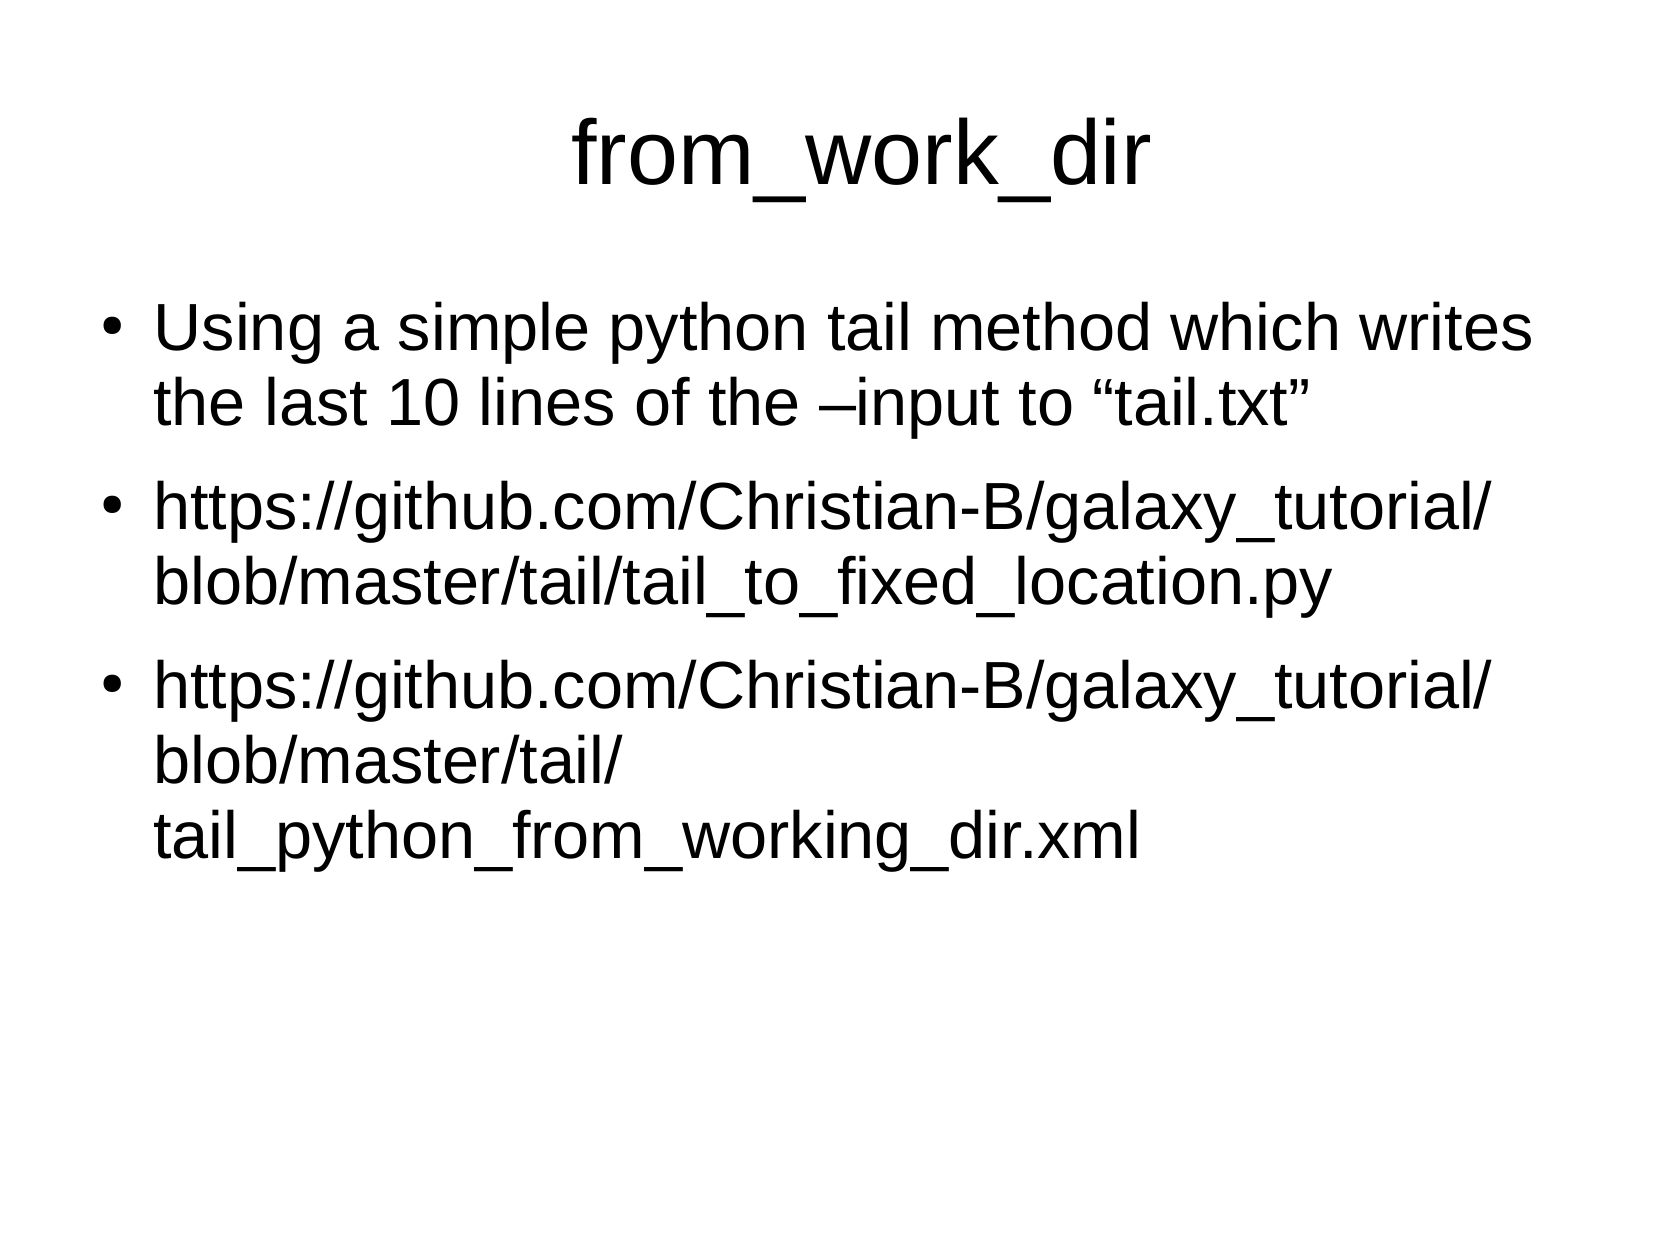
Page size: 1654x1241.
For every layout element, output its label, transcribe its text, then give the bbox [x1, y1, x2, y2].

title from_work_dir [82, 49, 1571, 257]
list Using a simple python tail method which writes the last 10 lines of the –input to “tail.txt” https://github.com/Christian-B/galaxy_tutorial/blob/master/tail/tail_to_fixed_location.py https://github.com/Christian-B/galaxy_tutorial/blob/master/tail/tail_python_from_working_dir.xml [82, 290, 1571, 1010]
